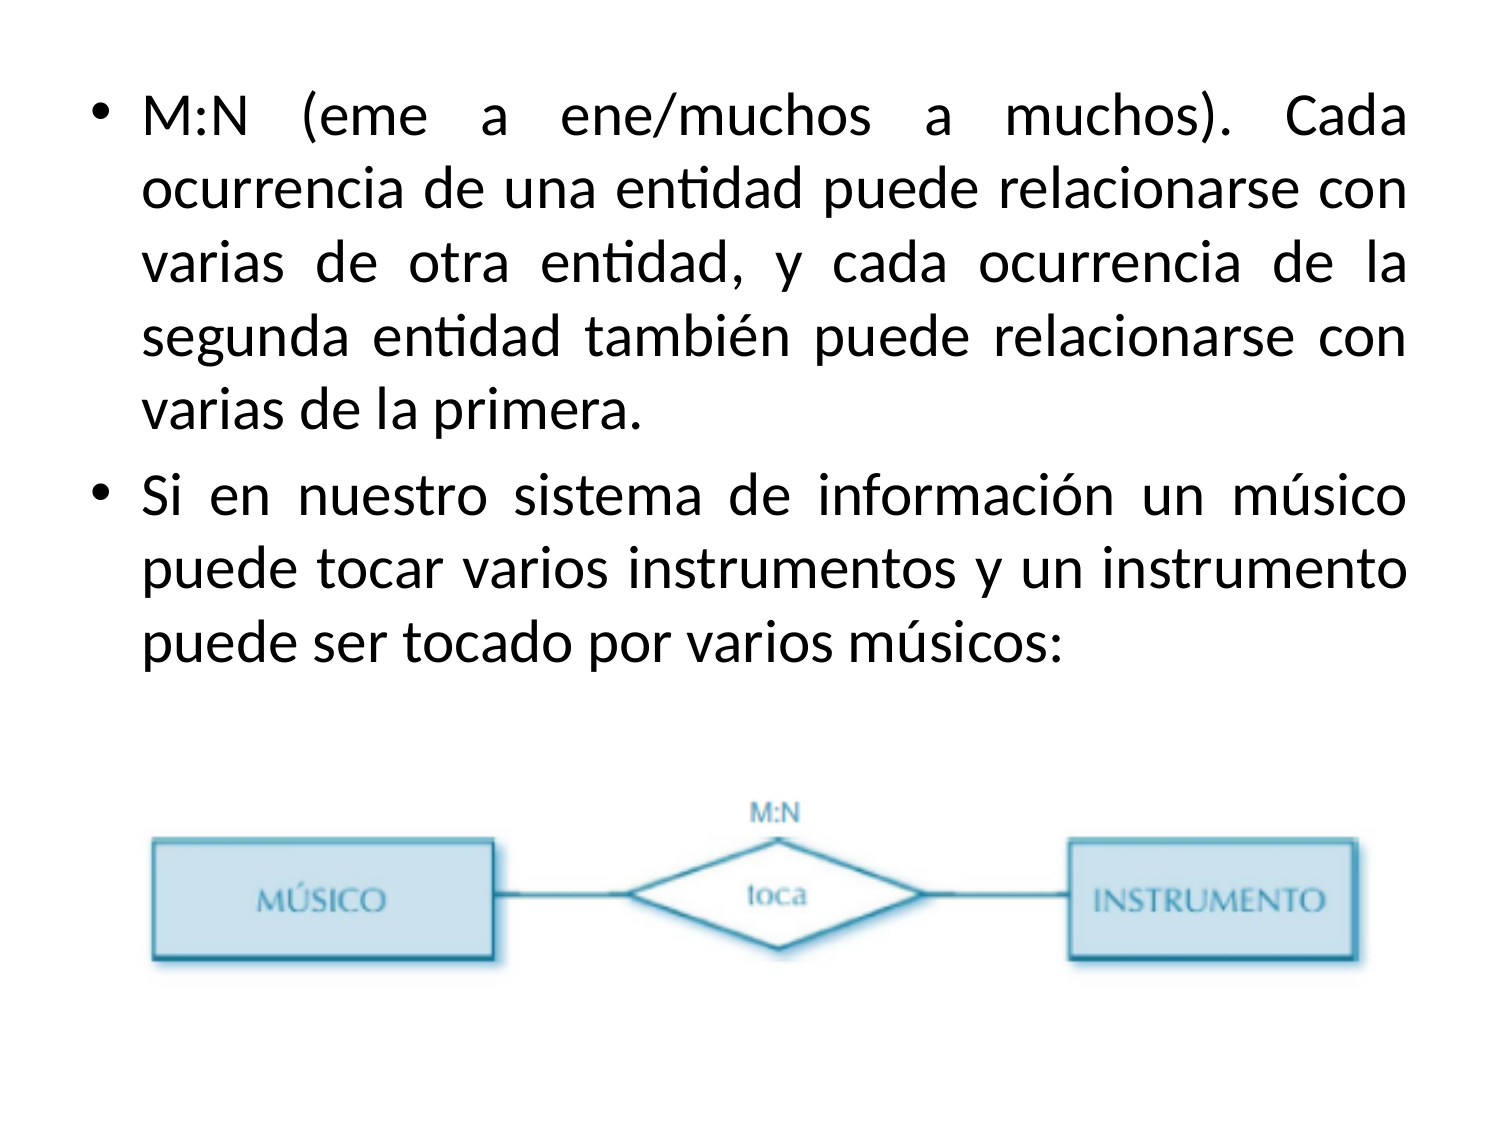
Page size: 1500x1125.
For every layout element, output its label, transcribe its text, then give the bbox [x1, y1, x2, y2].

picture [135, 763, 1377, 987]
list M:N (eme a ene/muchos a muchos). Cada ocurrencia de una entidad puede relacionarse con varias de otra entidad, y cada ocurrencia de la segunda entidad también puede relacionarse con varias de la primera. Si en nuestro sistema de información un músico puede tocar varios instrumentos y un instrumento puede ser tocado por varios músicos: [75, 66, 1425, 740]
